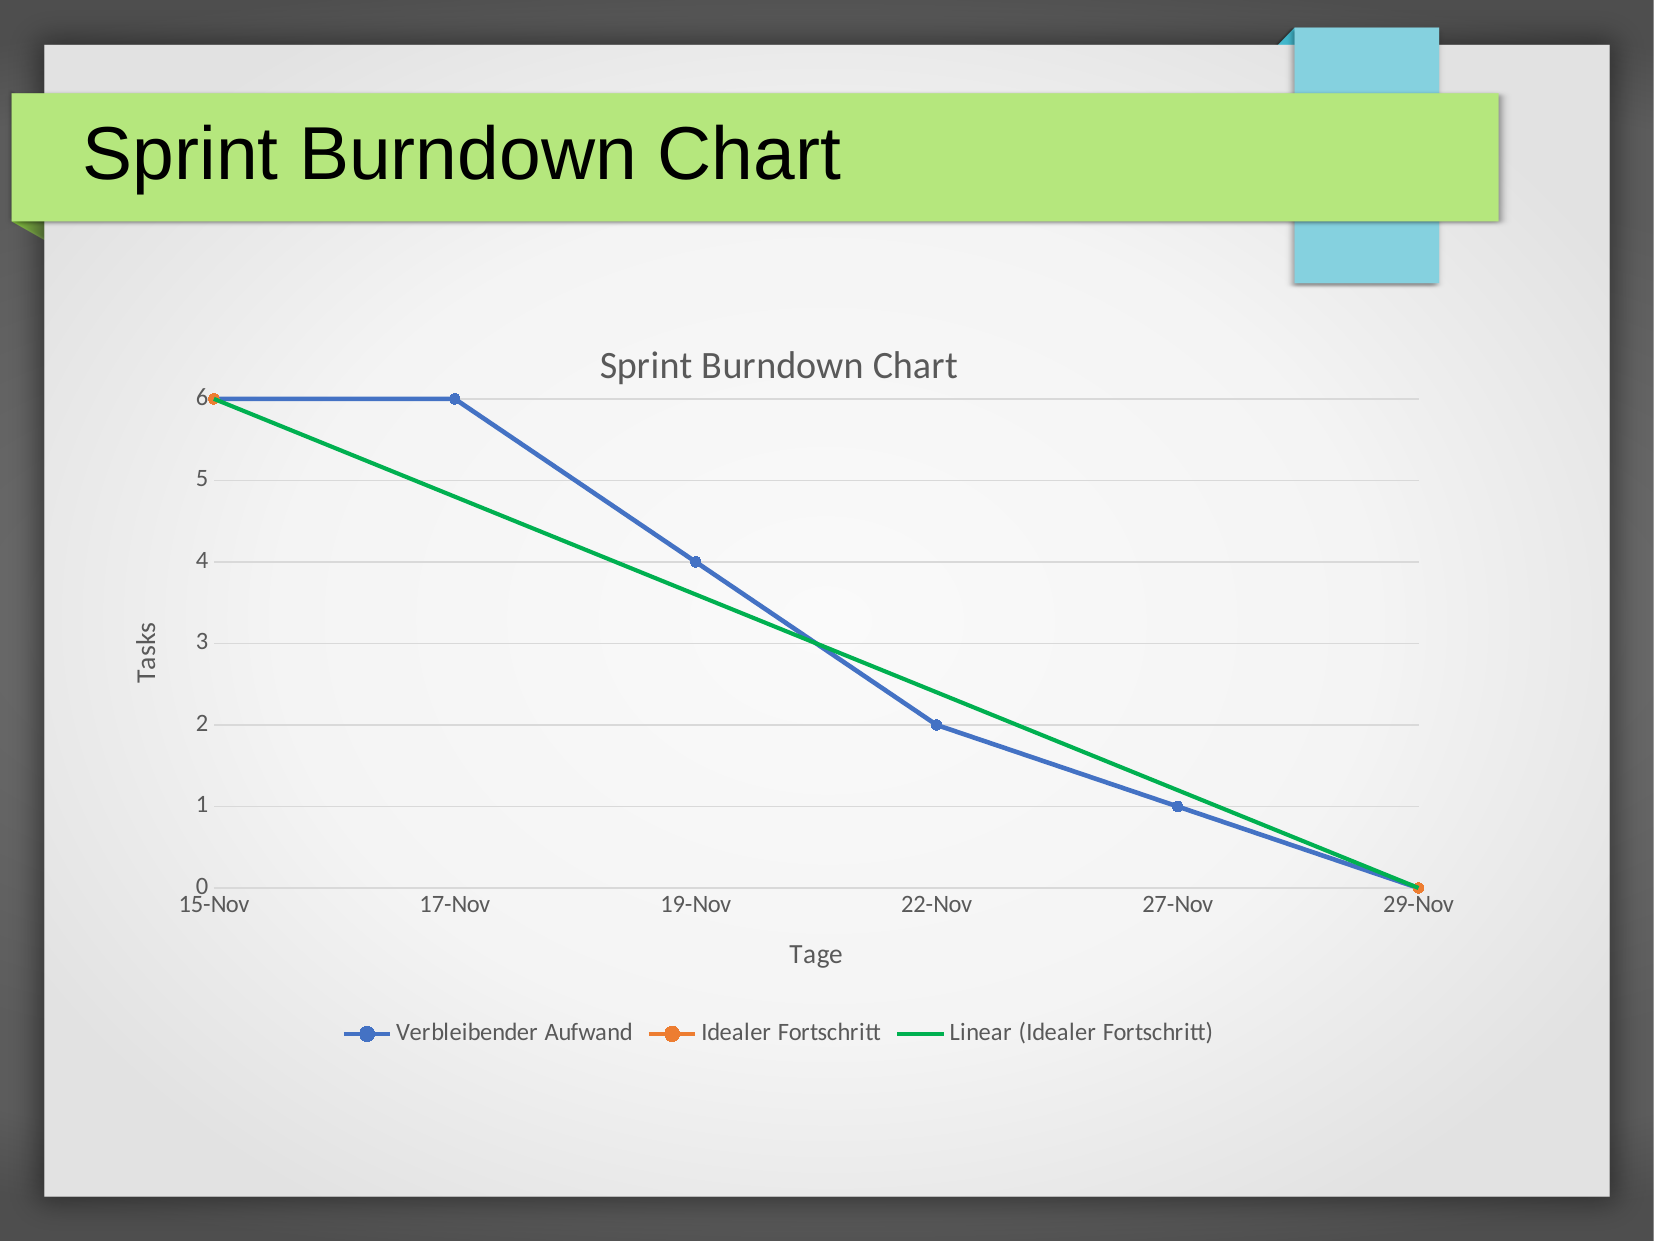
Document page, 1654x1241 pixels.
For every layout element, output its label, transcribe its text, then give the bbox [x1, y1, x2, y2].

title Sprint Burndown Chart [82, 94, 1264, 213]
picture [0, 0, 1654, 1241]
chart [125, 315, 1456, 1053]
